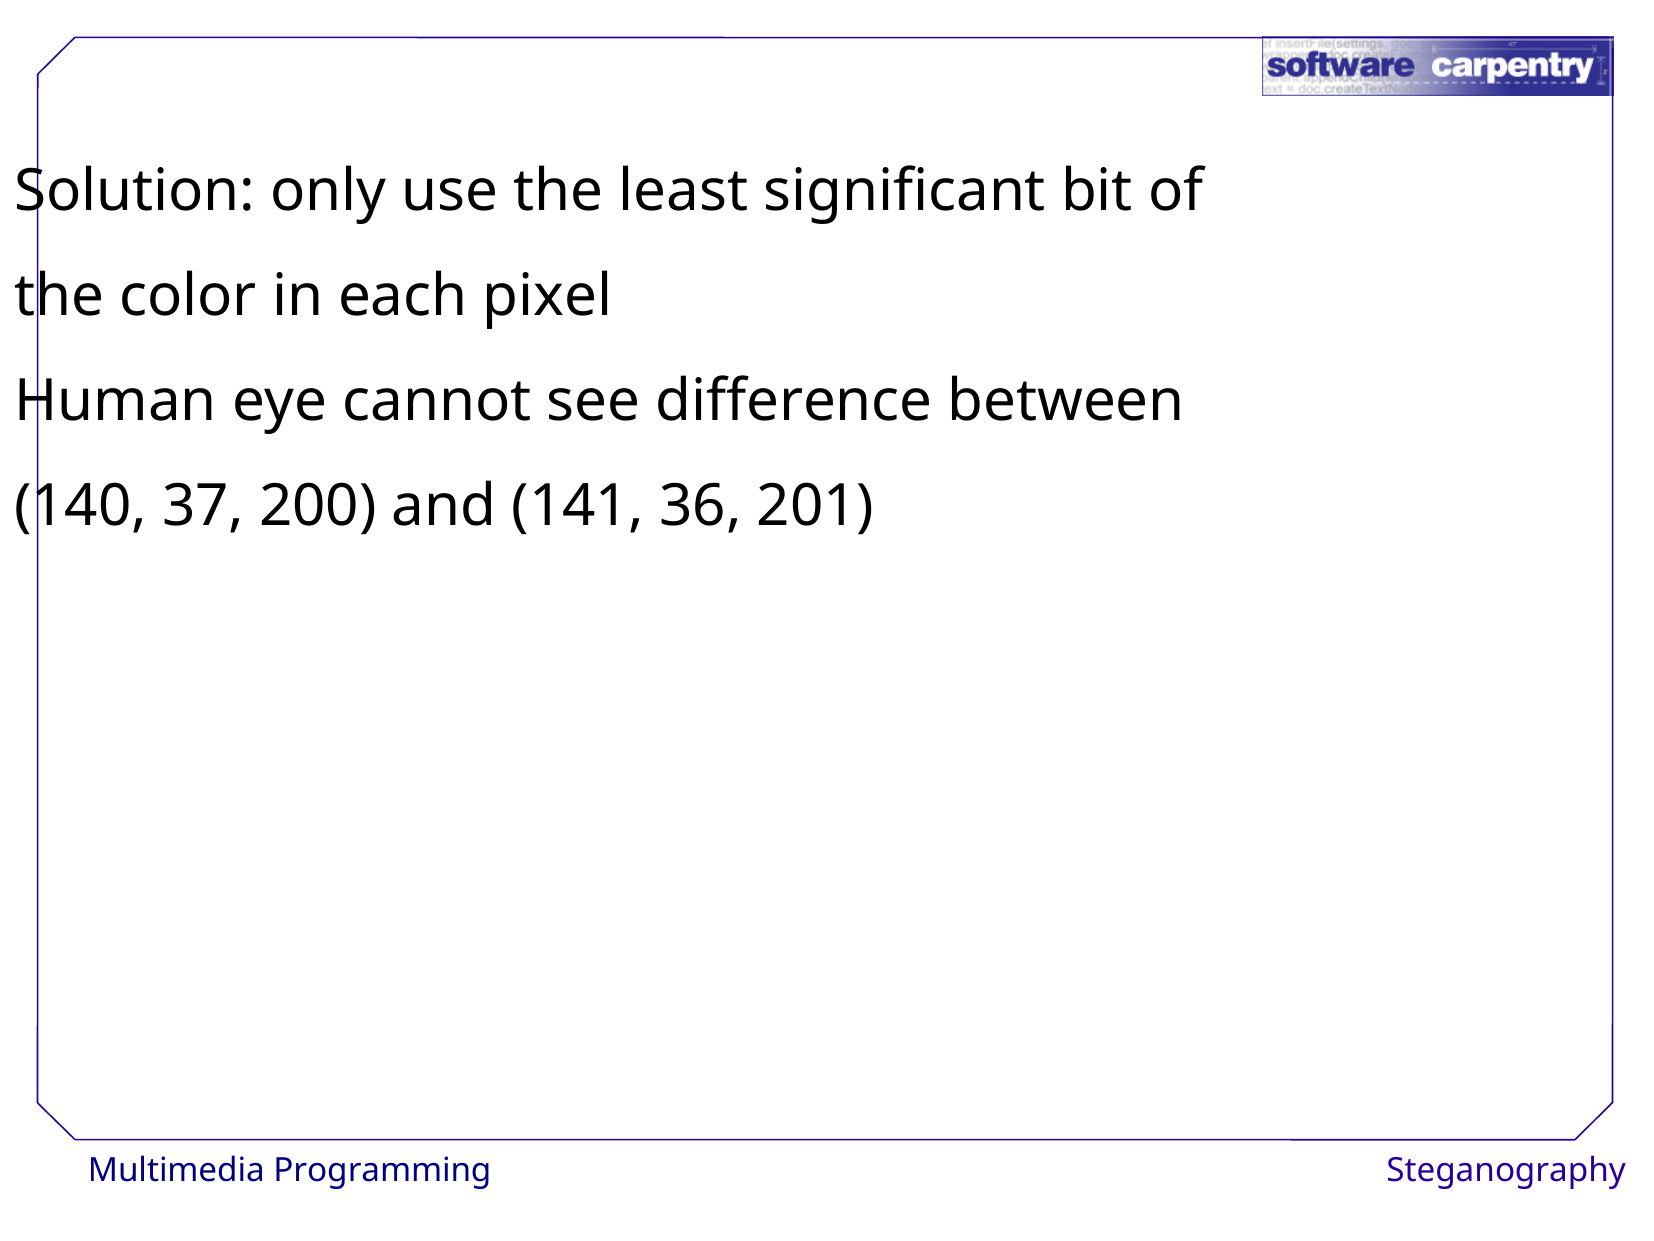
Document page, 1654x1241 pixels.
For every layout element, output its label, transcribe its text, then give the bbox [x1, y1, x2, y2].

text_box Solution: only use the least significant bit of the color in each pixel Human eye cannot see difference between (140, 37, 200) and (141, 36, 201) [0, 109, 1369, 545]
picture [1262, 36, 1614, 96]
